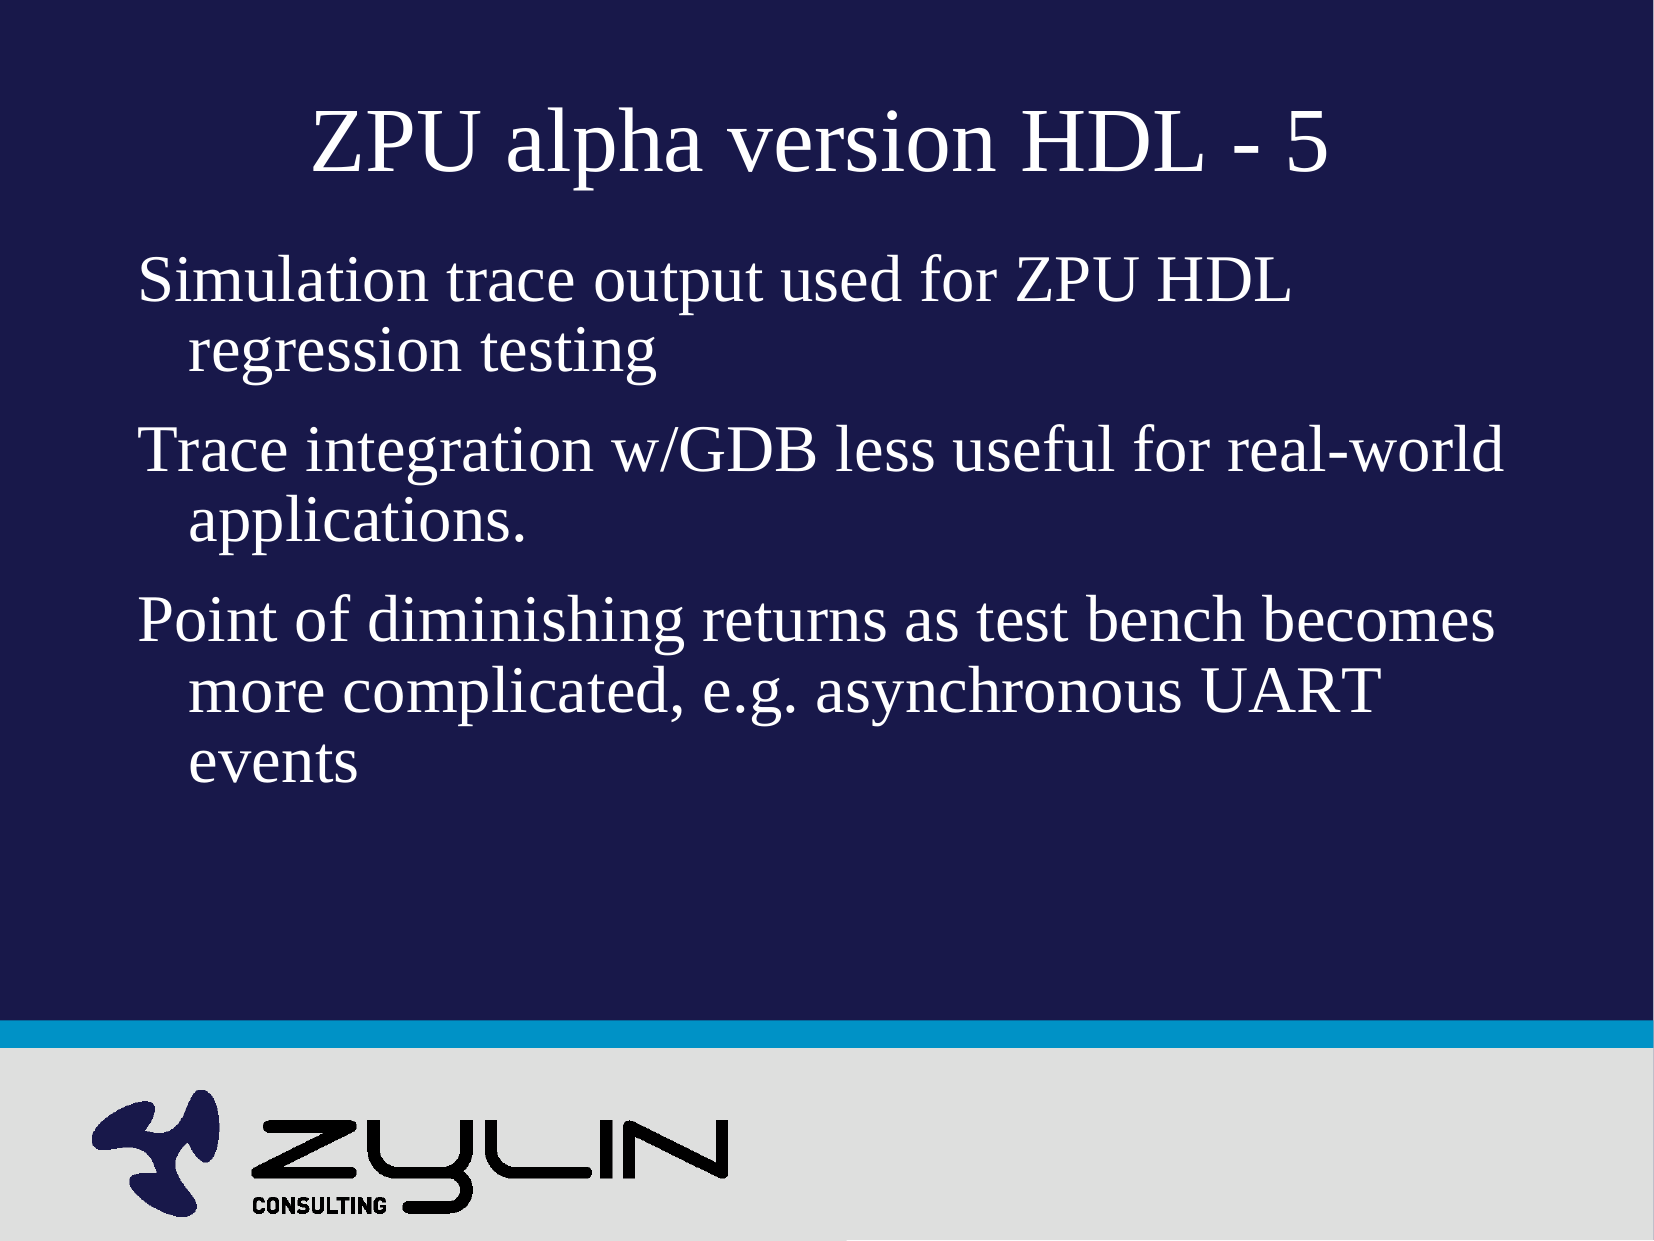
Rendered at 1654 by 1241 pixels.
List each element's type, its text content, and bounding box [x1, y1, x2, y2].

text_box [0, 1020, 1654, 1241]
title ZPU alpha version HDL - 5 [117, 79, 1526, 206]
picture [0, 1049, 812, 1241]
list Simulation trace output used for ZPU HDL regression testing Trace integration w/GDB less useful for real-world applications. Point of diminishing returns as test bench becomes more complicated, e.g. asynchronous UART events [120, 245, 1533, 1020]
